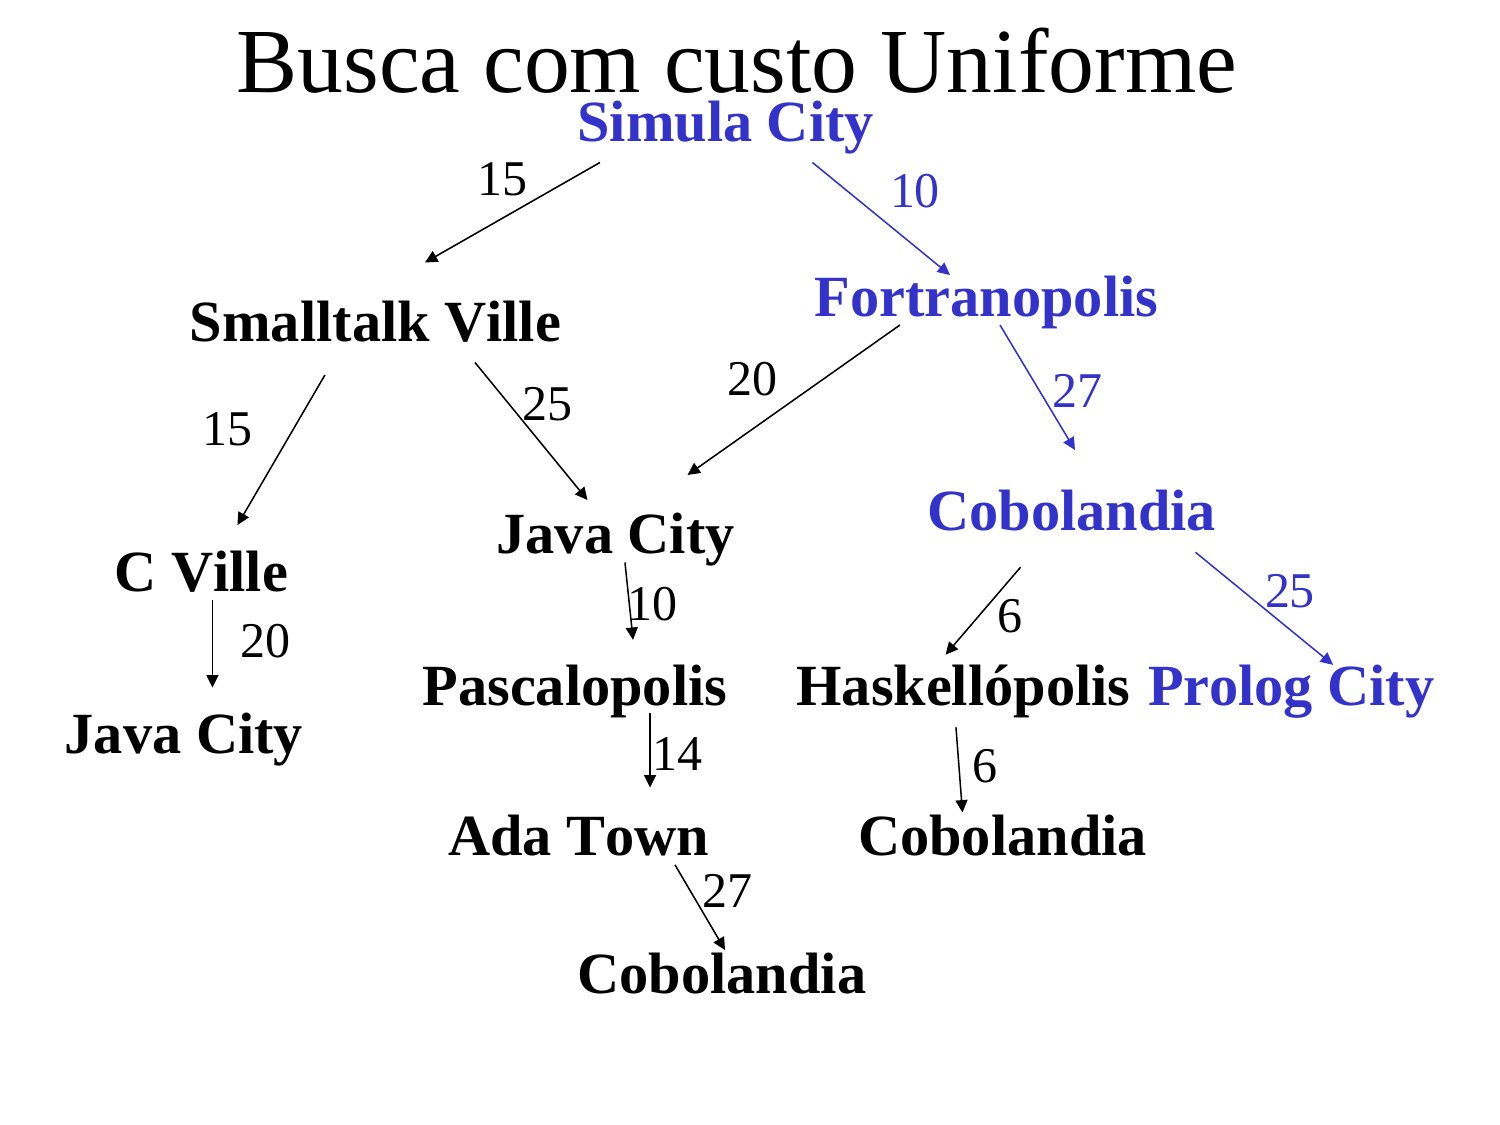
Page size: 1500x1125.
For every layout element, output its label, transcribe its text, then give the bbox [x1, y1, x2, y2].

text_box Pascalopolis [408, 639, 743, 726]
text_box 27 [1037, 349, 1118, 426]
text_box Ada Town [433, 789, 724, 876]
text_box Fortranopolis [800, 249, 1174, 336]
text_box 10 [875, 149, 955, 226]
text_box Simula City [562, 75, 890, 161]
text_box 20 [225, 599, 305, 676]
text_box 15 [462, 137, 543, 213]
text_box 27 [687, 849, 768, 926]
text_box 15 [187, 387, 268, 463]
text_box 14 [637, 712, 718, 788]
text_box Java City [50, 687, 319, 773]
text_box 25 [507, 362, 588, 438]
text_box 6 [982, 574, 1038, 651]
text_box Cobolandia [912, 464, 1232, 551]
text_box Ada Town [688, 831, 697, 849]
text_box 6 [957, 724, 1013, 801]
title Busca com custo Uniforme [99, 0, 1375, 150]
text_box 20 [712, 337, 793, 413]
text_box Java City [481, 487, 750, 573]
text_box Cobolandia [562, 927, 882, 1013]
text_box Haskellópolis [781, 639, 1133, 726]
text_box Smalltalk Ville [175, 275, 577, 361]
text_box 25 [1250, 549, 1330, 626]
text_box Prolog City [1133, 639, 1450, 726]
text_box Cobolandia [843, 789, 1163, 876]
text_box C Ville [100, 525, 303, 611]
text_box 10 [612, 562, 693, 638]
